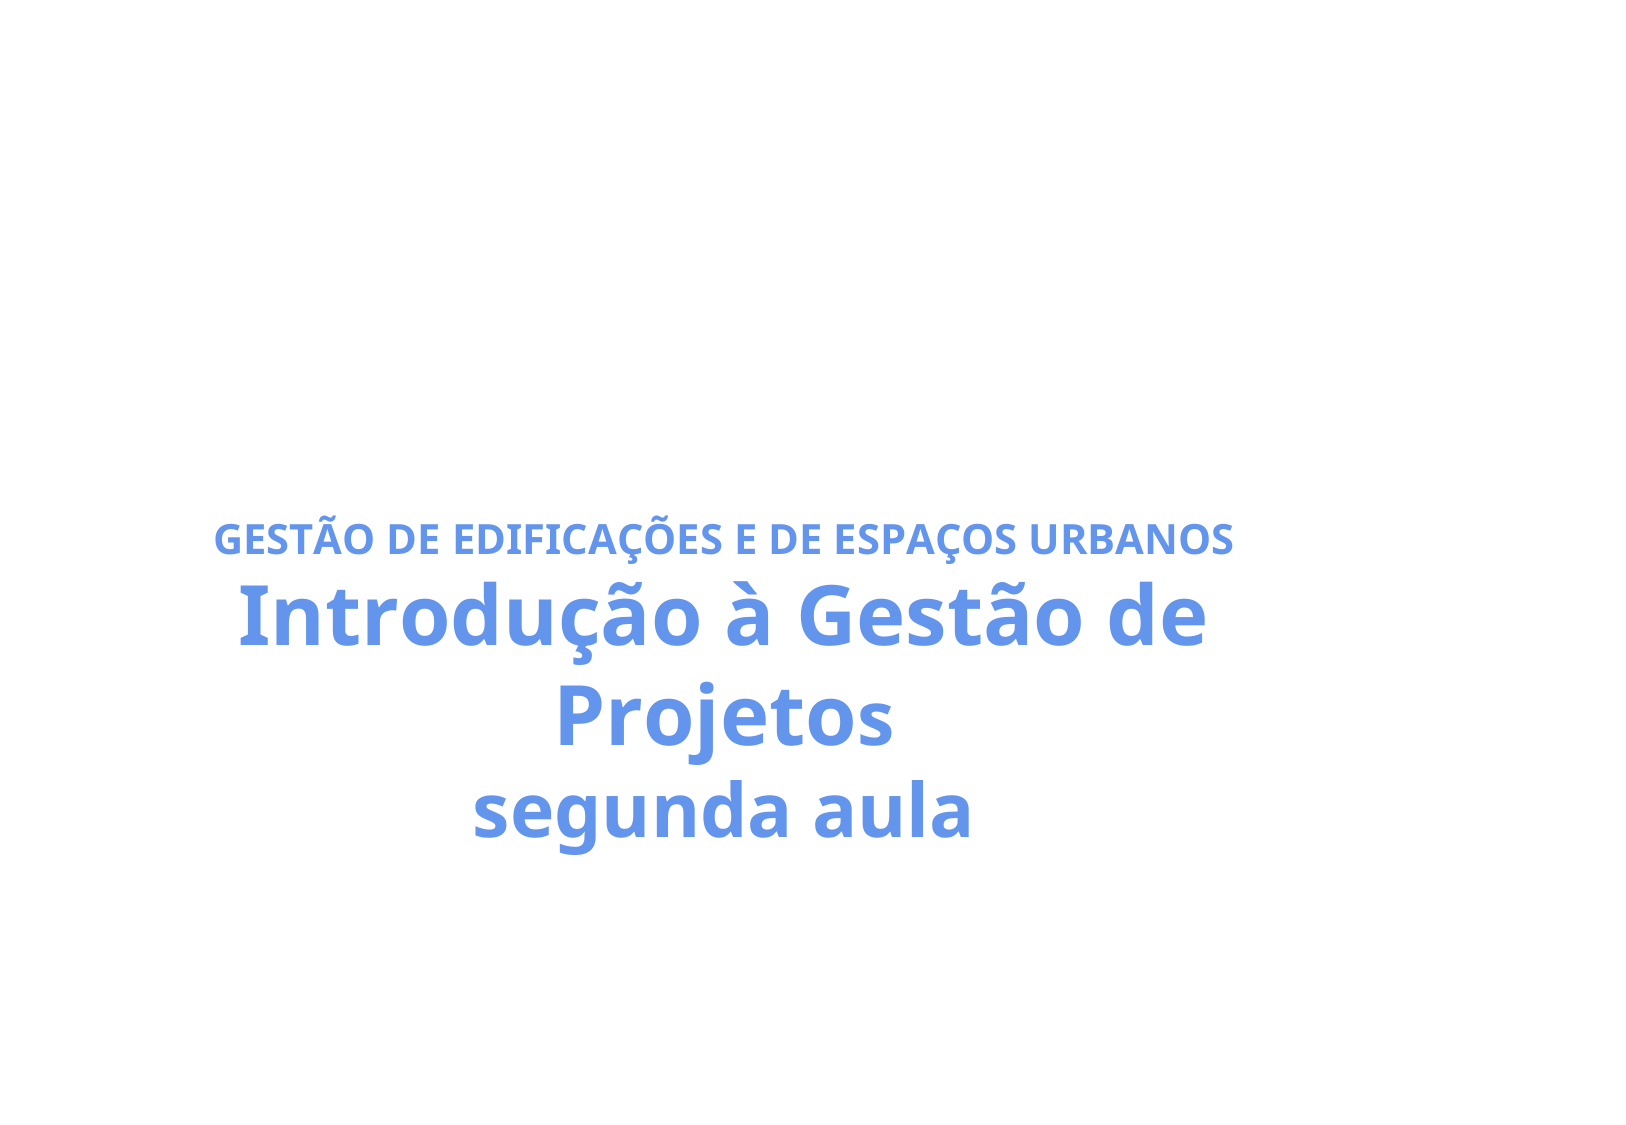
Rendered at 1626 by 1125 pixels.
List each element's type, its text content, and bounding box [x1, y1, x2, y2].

text_box Gestão de Edificações e de Espaços Urbanos Introdução à Gestão de Projetos segunda aula [198, 505, 1427, 760]
